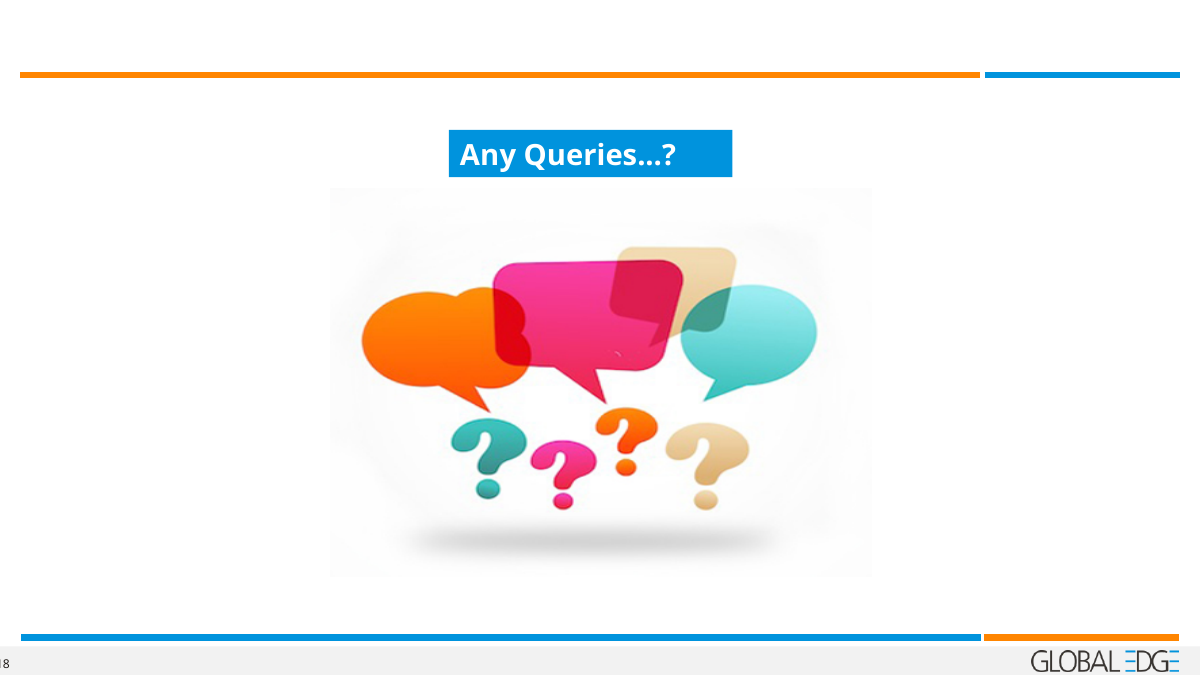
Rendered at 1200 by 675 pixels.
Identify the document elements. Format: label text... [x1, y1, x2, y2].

picture [330, 188, 872, 577]
picture [1031, 650, 1179, 672]
title Any Queries...? [448, 129, 733, 178]
